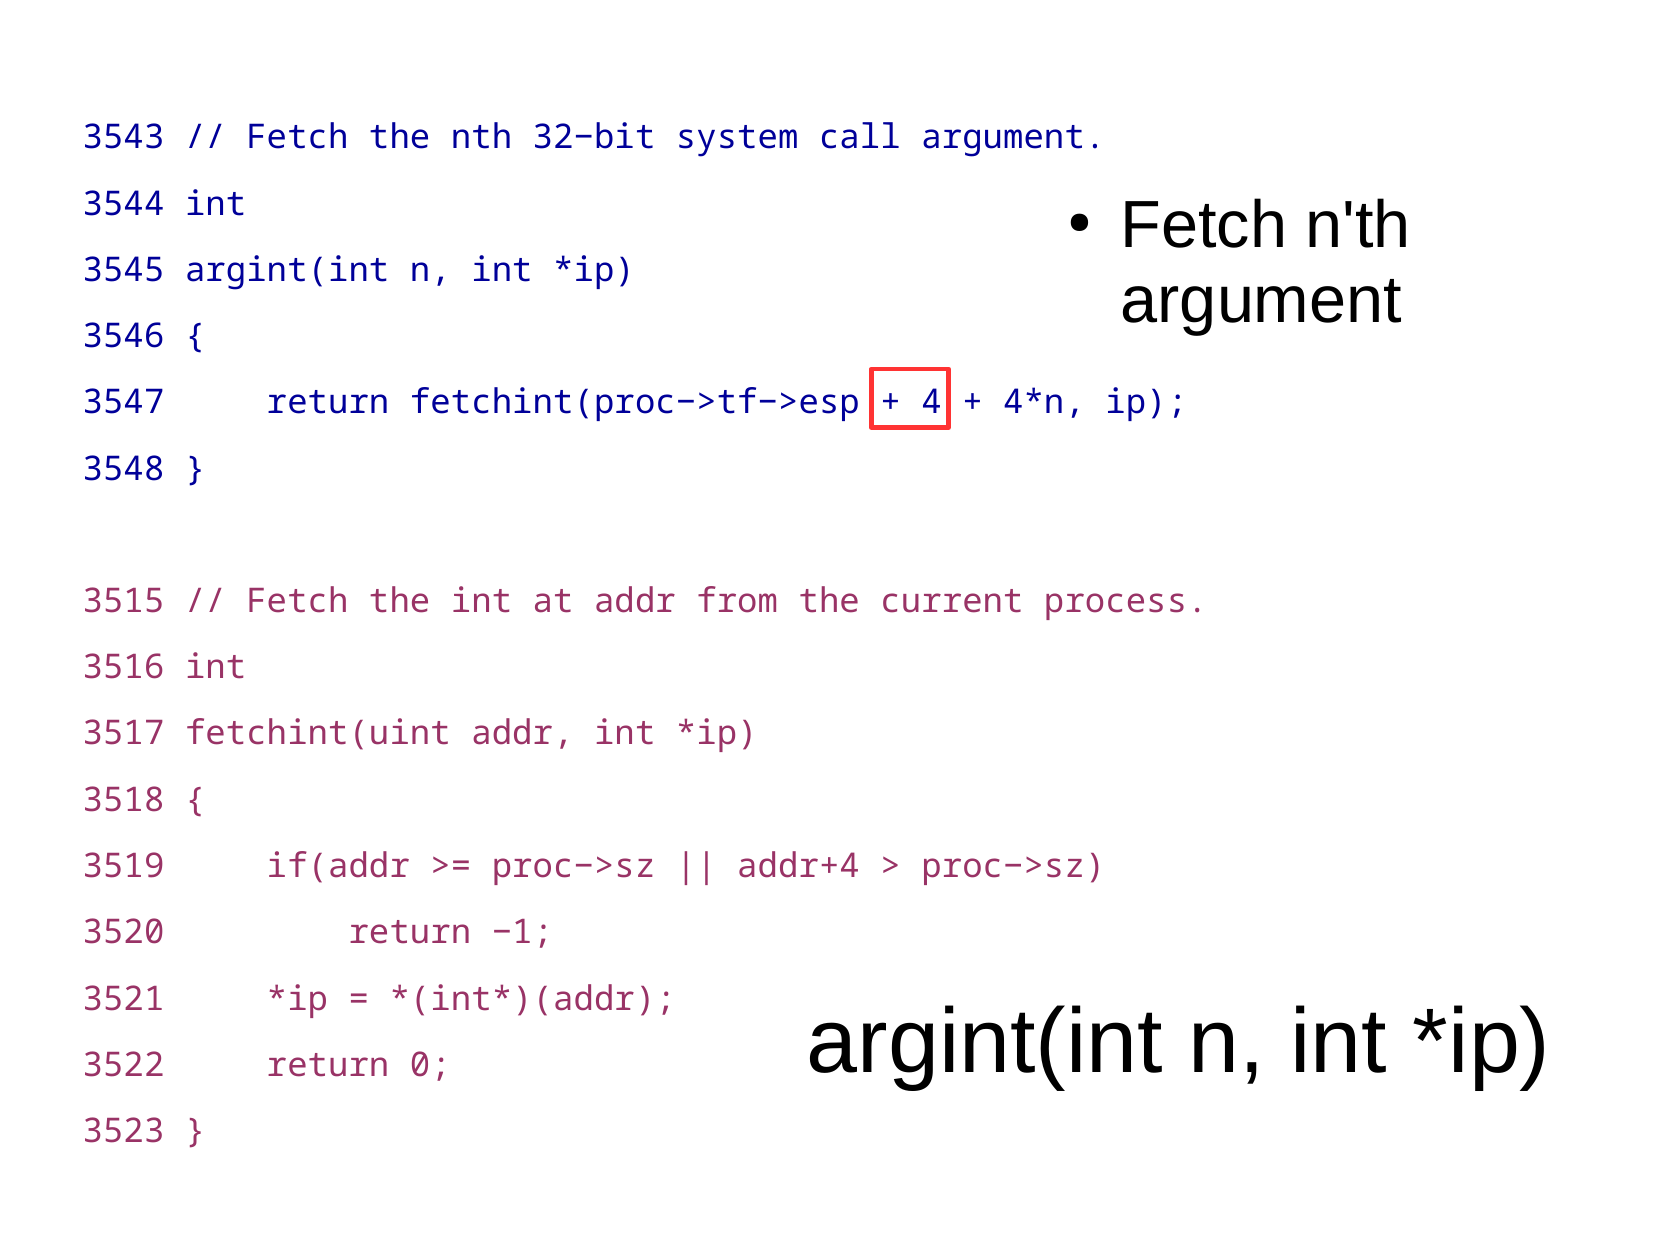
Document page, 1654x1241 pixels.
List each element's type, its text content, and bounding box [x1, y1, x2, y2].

list Fetch n'th argument [1050, 187, 1576, 676]
list 3543 // Fetch the nth 32−bit system call argument. 3544 int 3545 argint(int n, int *ip) 3546 { 3547 return fetchint(proc−>tf−>esp + 4 + 4*n, ip); 3548 } 3515 // Fetch the int at addr from the current process. 3516 int 3517 fetchint(uint addr, int *ip) 3518 { 3519 if(addr >= proc−>sz || addr+4 > proc−>sz) 3520 return −1; 3521 *ip = *(int*)(addr); 3522 return 0; 3523 } [82, 112, 1571, 1163]
